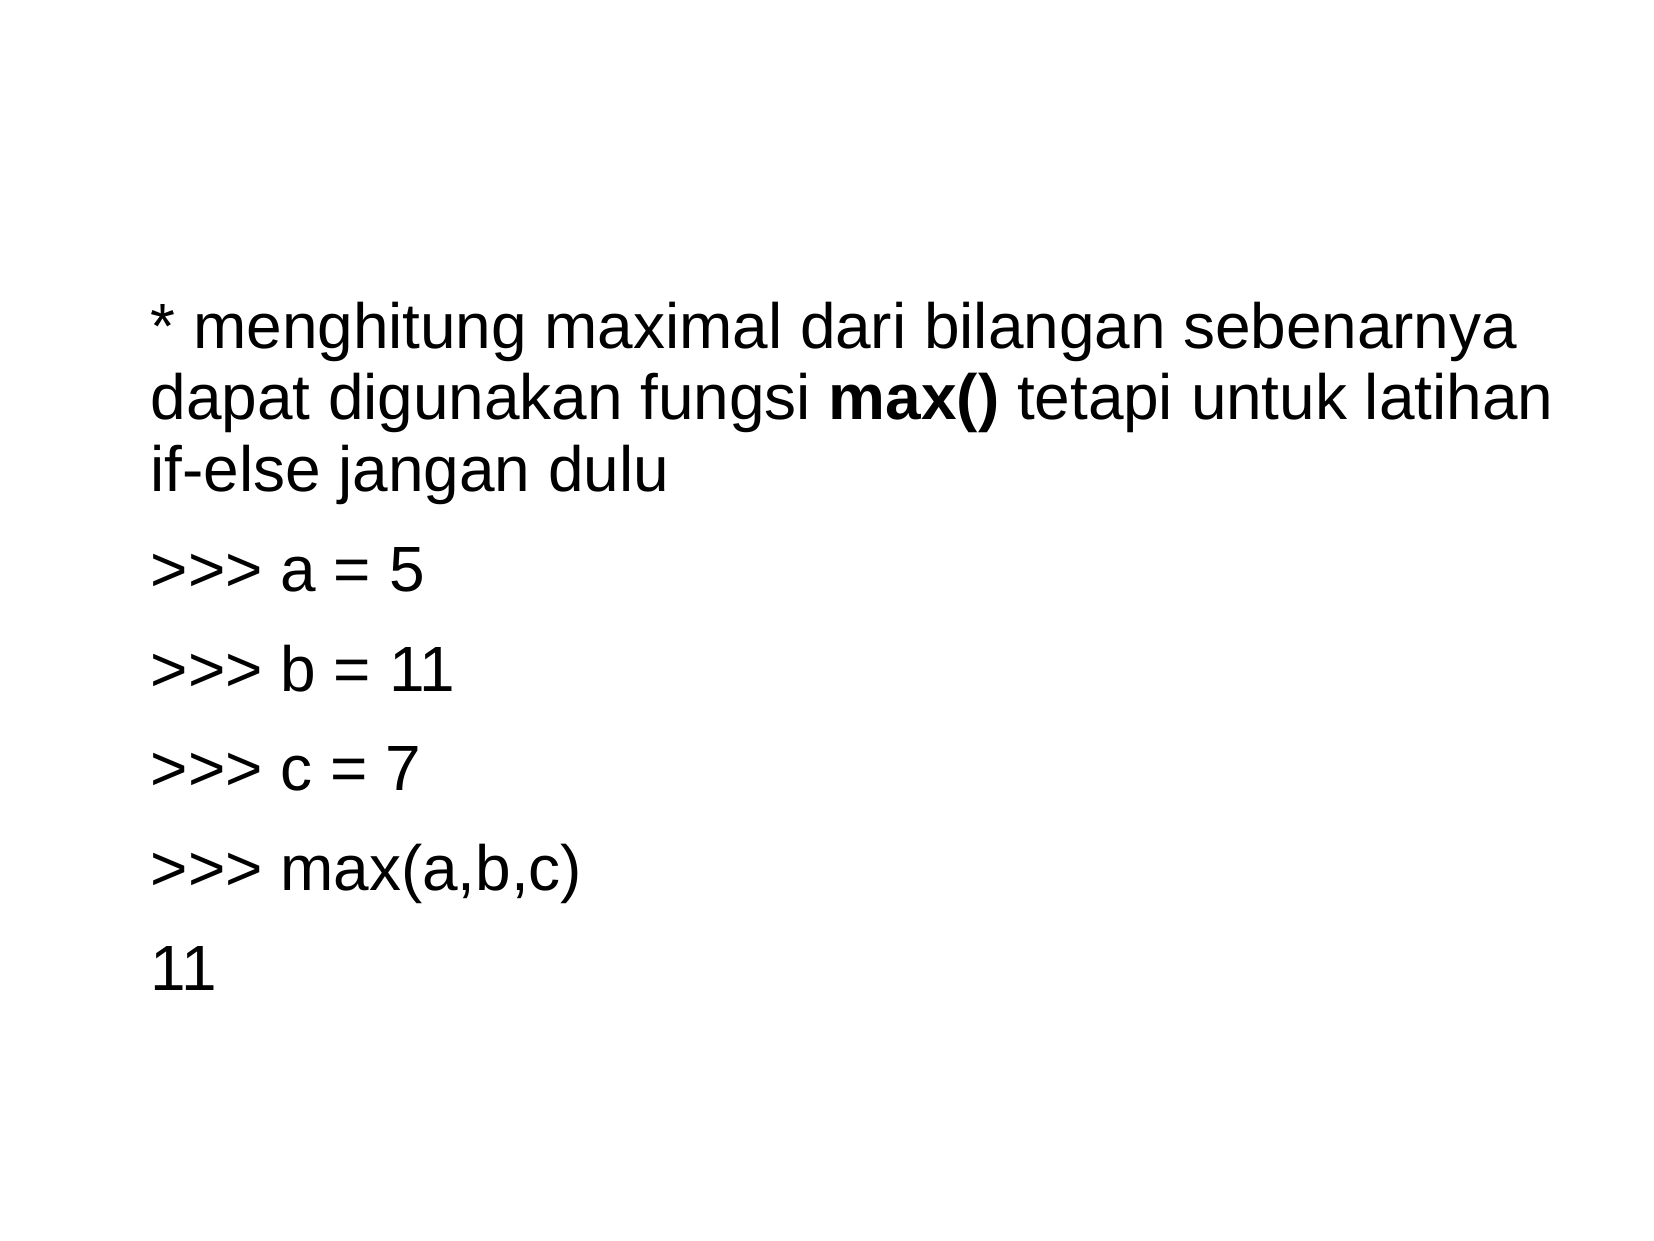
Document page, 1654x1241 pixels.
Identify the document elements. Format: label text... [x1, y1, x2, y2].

list * menghitung maximal dari bilangan sebenarnya dapat digunakan fungsi max() tetapi untuk latihan if-else jangan dulu >>> a = 5 >>> b = 11 >>> c = 7 >>> max(a,b,c) 11 [82, 290, 1571, 1010]
